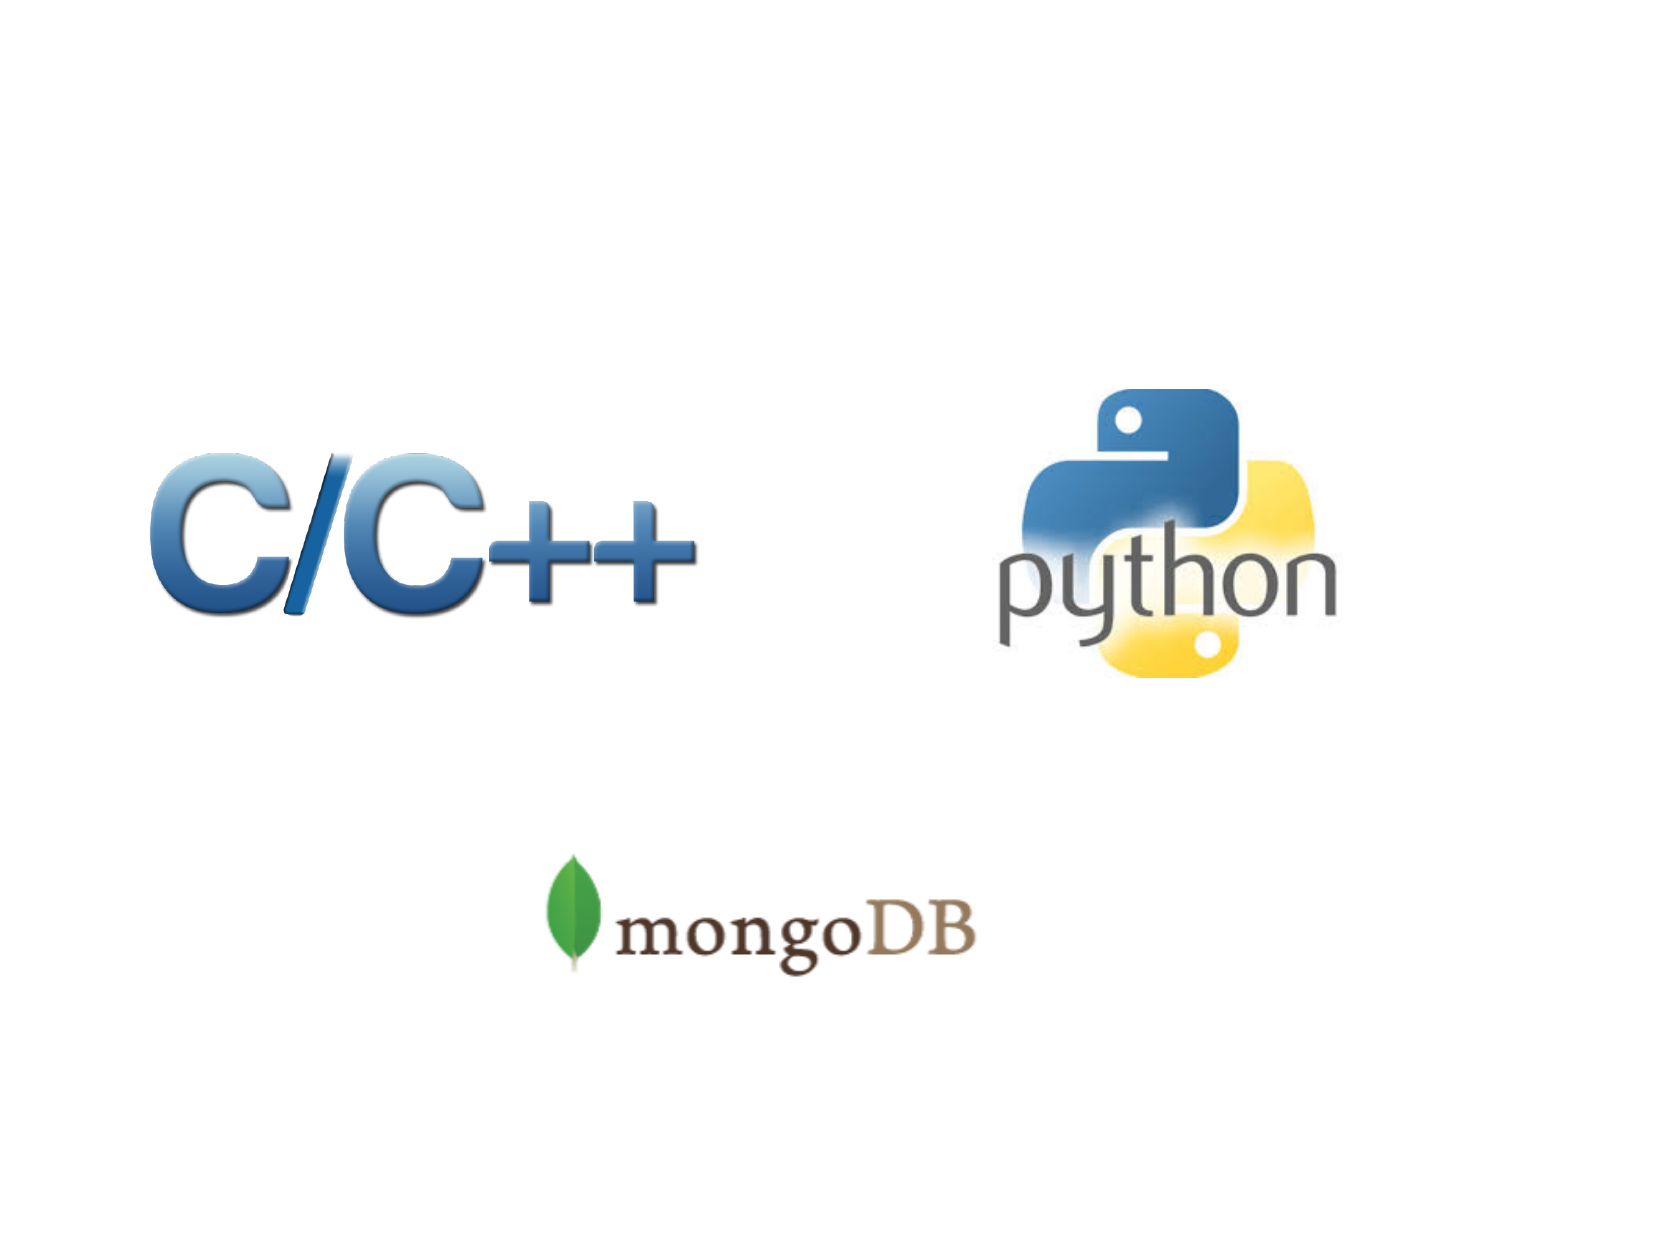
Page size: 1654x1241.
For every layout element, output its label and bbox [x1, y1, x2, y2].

picture [448, 779, 1075, 1063]
picture [955, 389, 1382, 678]
picture [141, 398, 735, 686]
